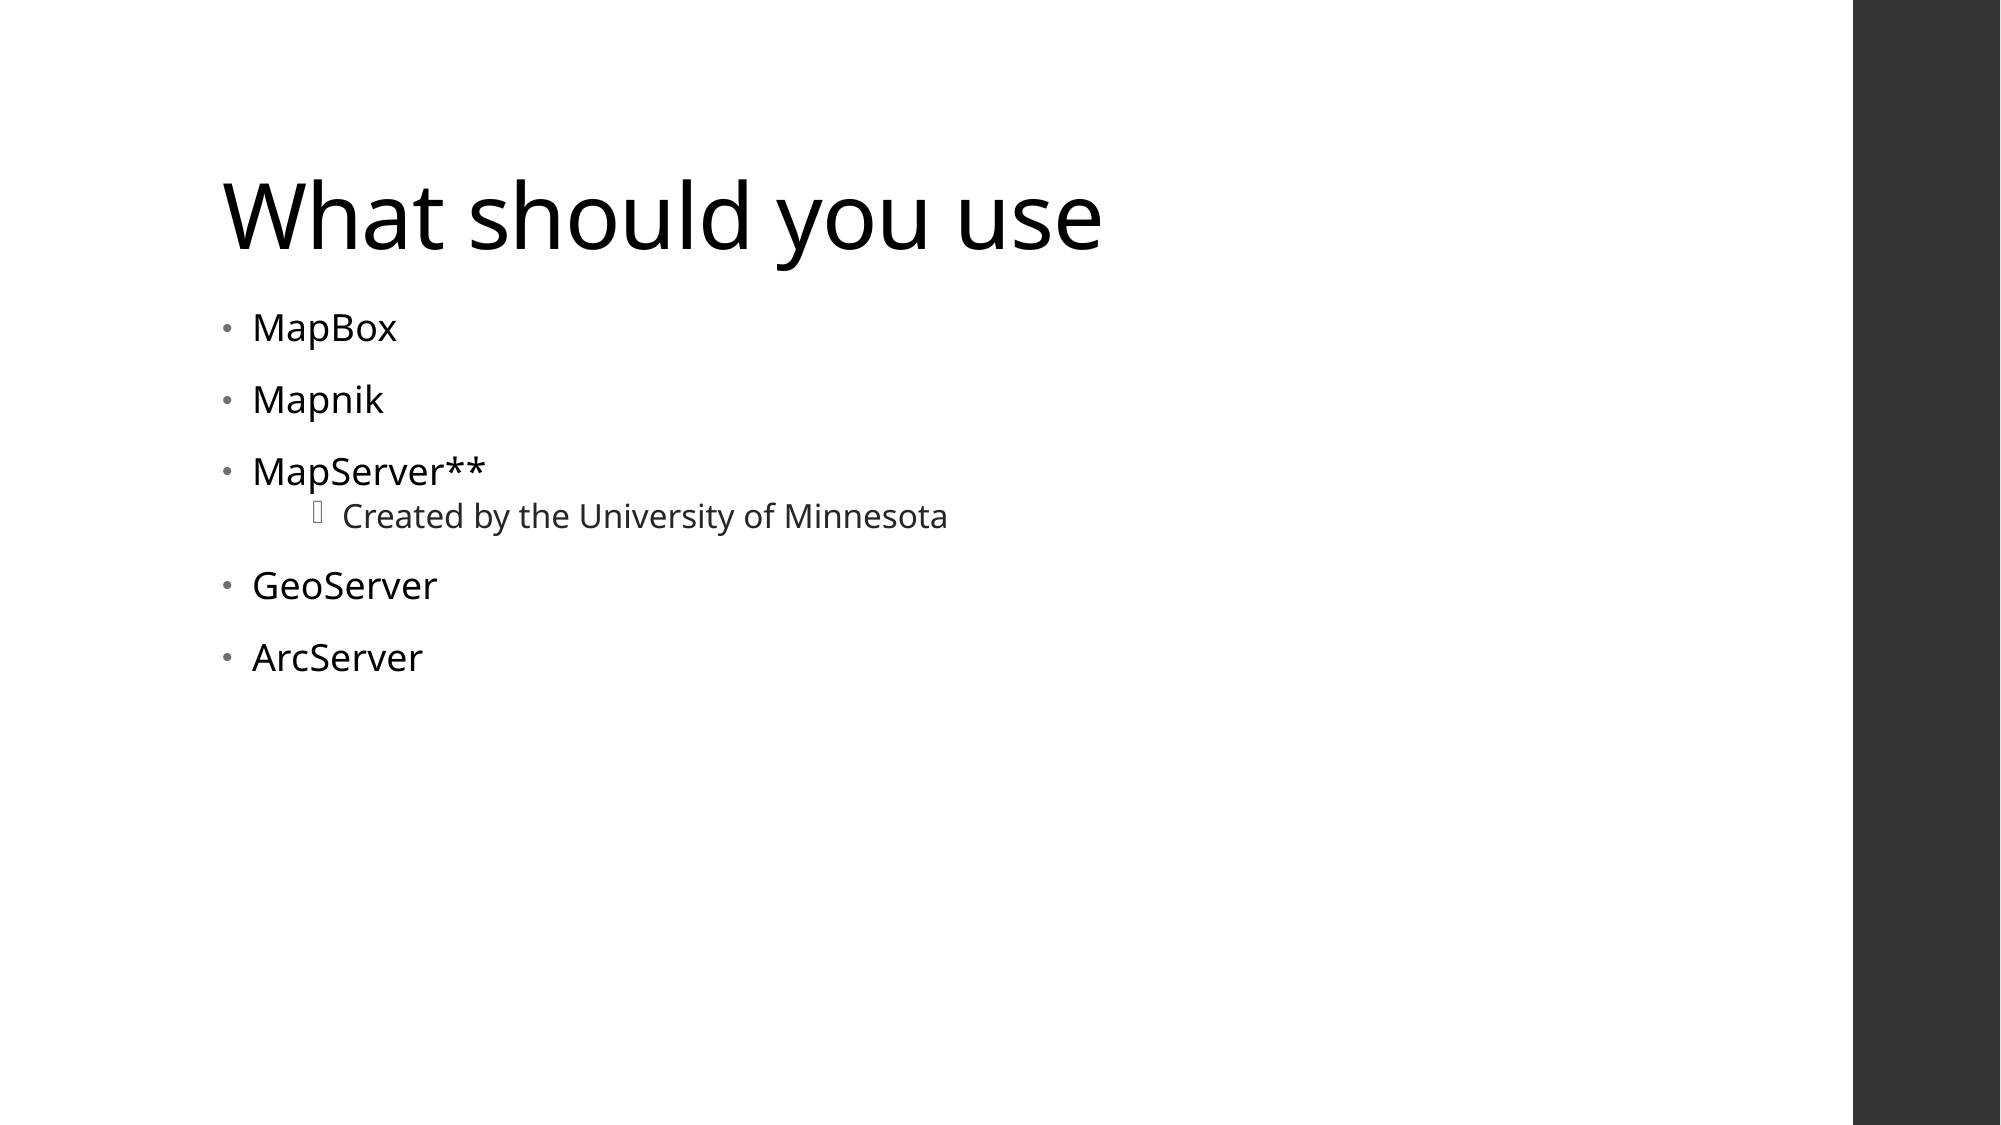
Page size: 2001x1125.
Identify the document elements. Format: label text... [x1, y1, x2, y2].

title What should you use [206, 60, 1797, 278]
list MapBox Mapnik MapServer** Created by the University of Minnesota GeoServer ArcServer [206, 299, 1617, 1014]
